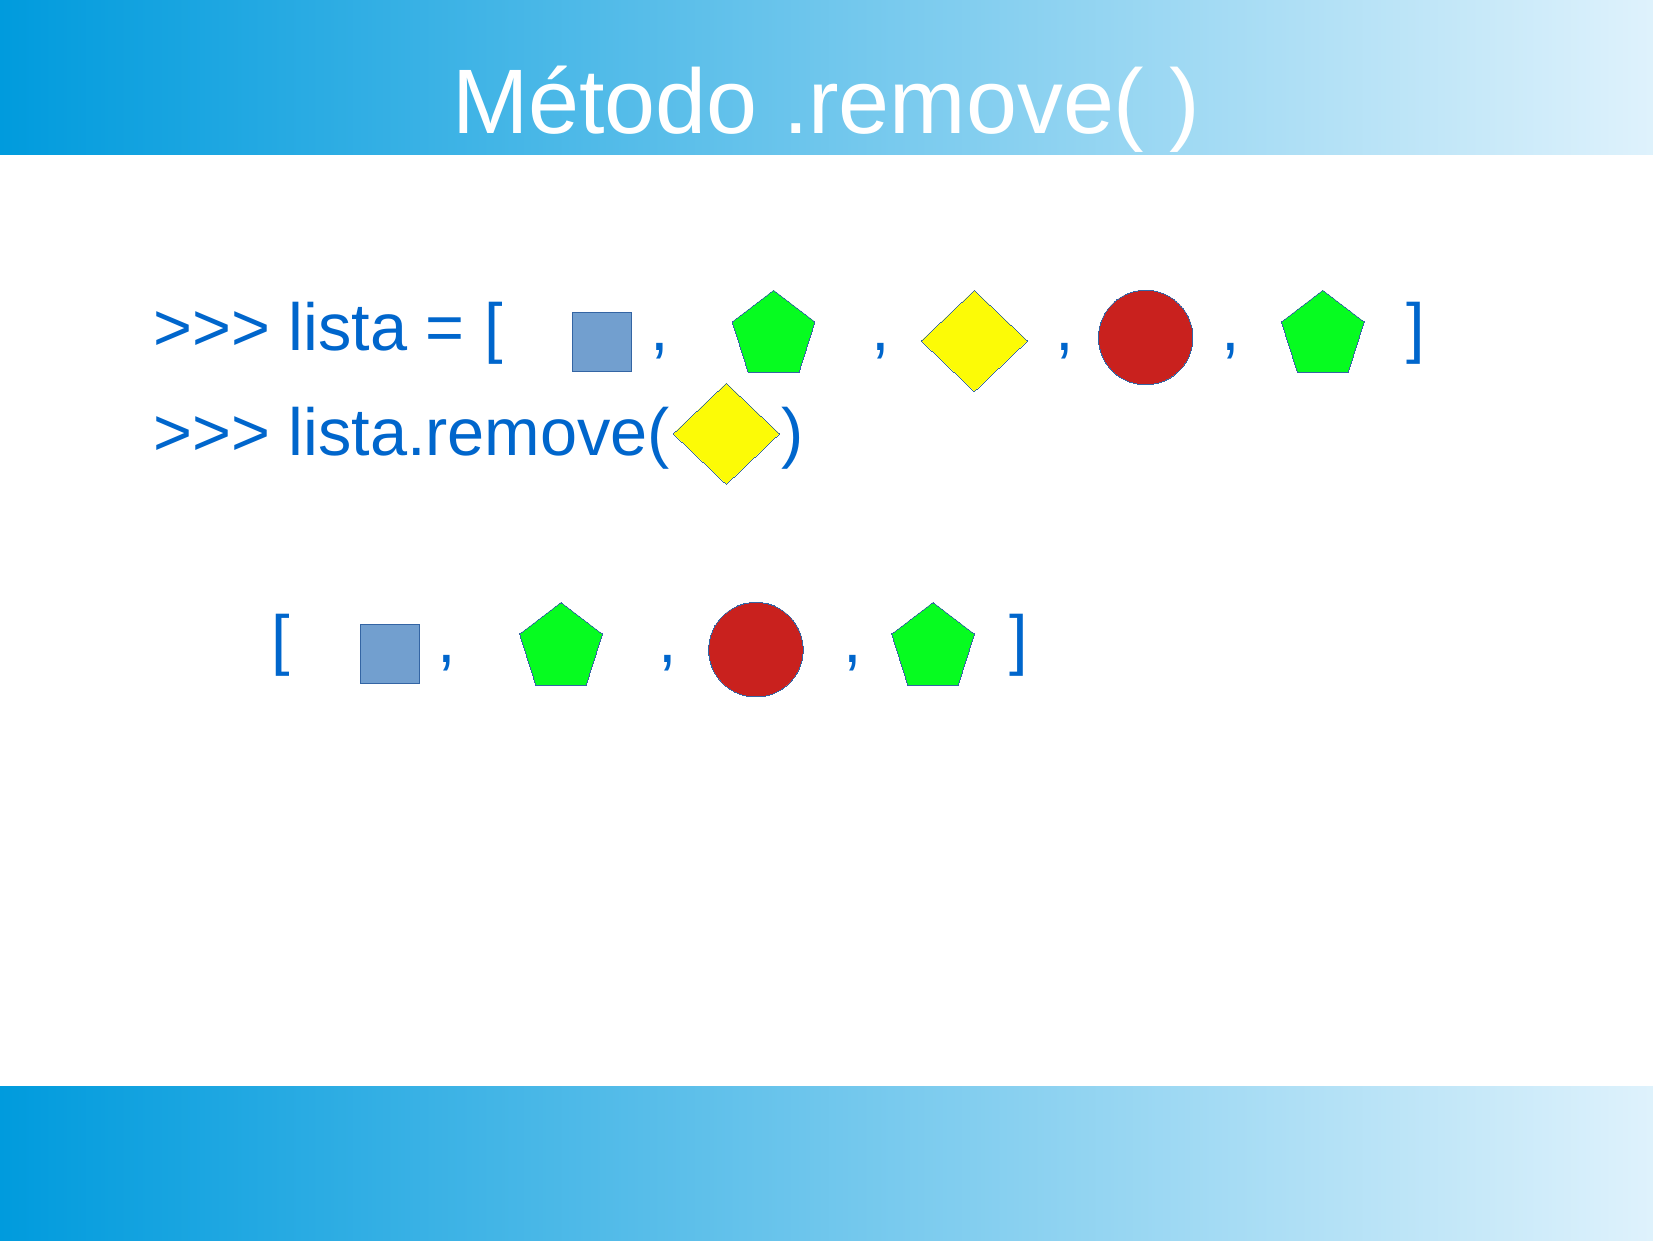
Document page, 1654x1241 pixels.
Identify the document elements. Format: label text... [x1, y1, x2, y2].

list [ , , , ] [200, 602, 1241, 733]
text_box [1098, 290, 1193, 385]
text_box [921, 290, 1028, 392]
text_box [673, 421, 780, 485]
text_box [519, 602, 603, 686]
list >>> lista = >>> lista.remove( ) [82, 290, 1571, 1010]
text_box [708, 602, 804, 697]
title Método .remove( ) [82, 49, 1571, 155]
text_box [572, 312, 632, 372]
text_box [891, 602, 975, 686]
text_box [1281, 290, 1365, 373]
text_box [360, 624, 420, 684]
list [ , , , , ] [413, 290, 1453, 421]
text_box [732, 290, 815, 373]
